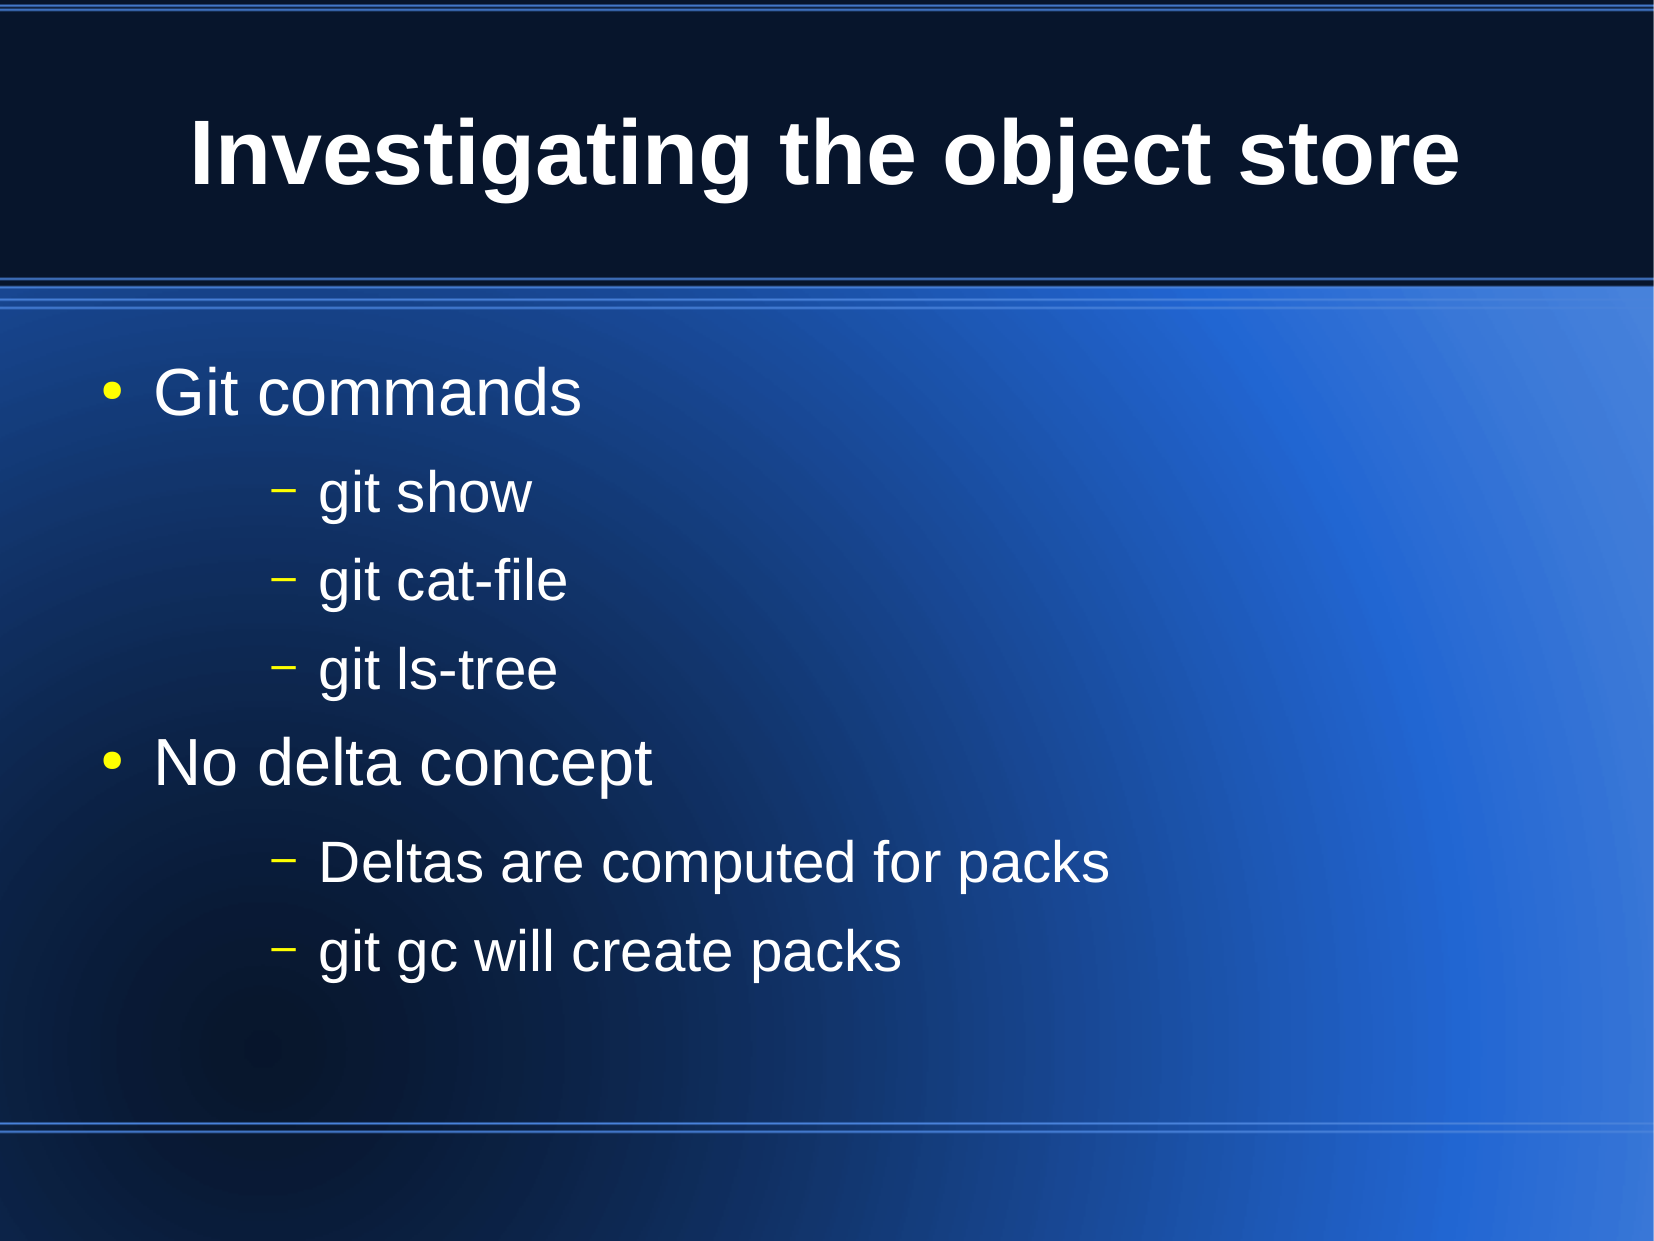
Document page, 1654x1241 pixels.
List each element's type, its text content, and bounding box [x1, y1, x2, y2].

picture [0, 0, 1654, 1241]
title Investigating the object store [82, 56, 1571, 250]
list Git commands git show git cat-file git ls-tree No delta concept Deltas are computed for packs git gc will create packs [82, 355, 1571, 1043]
